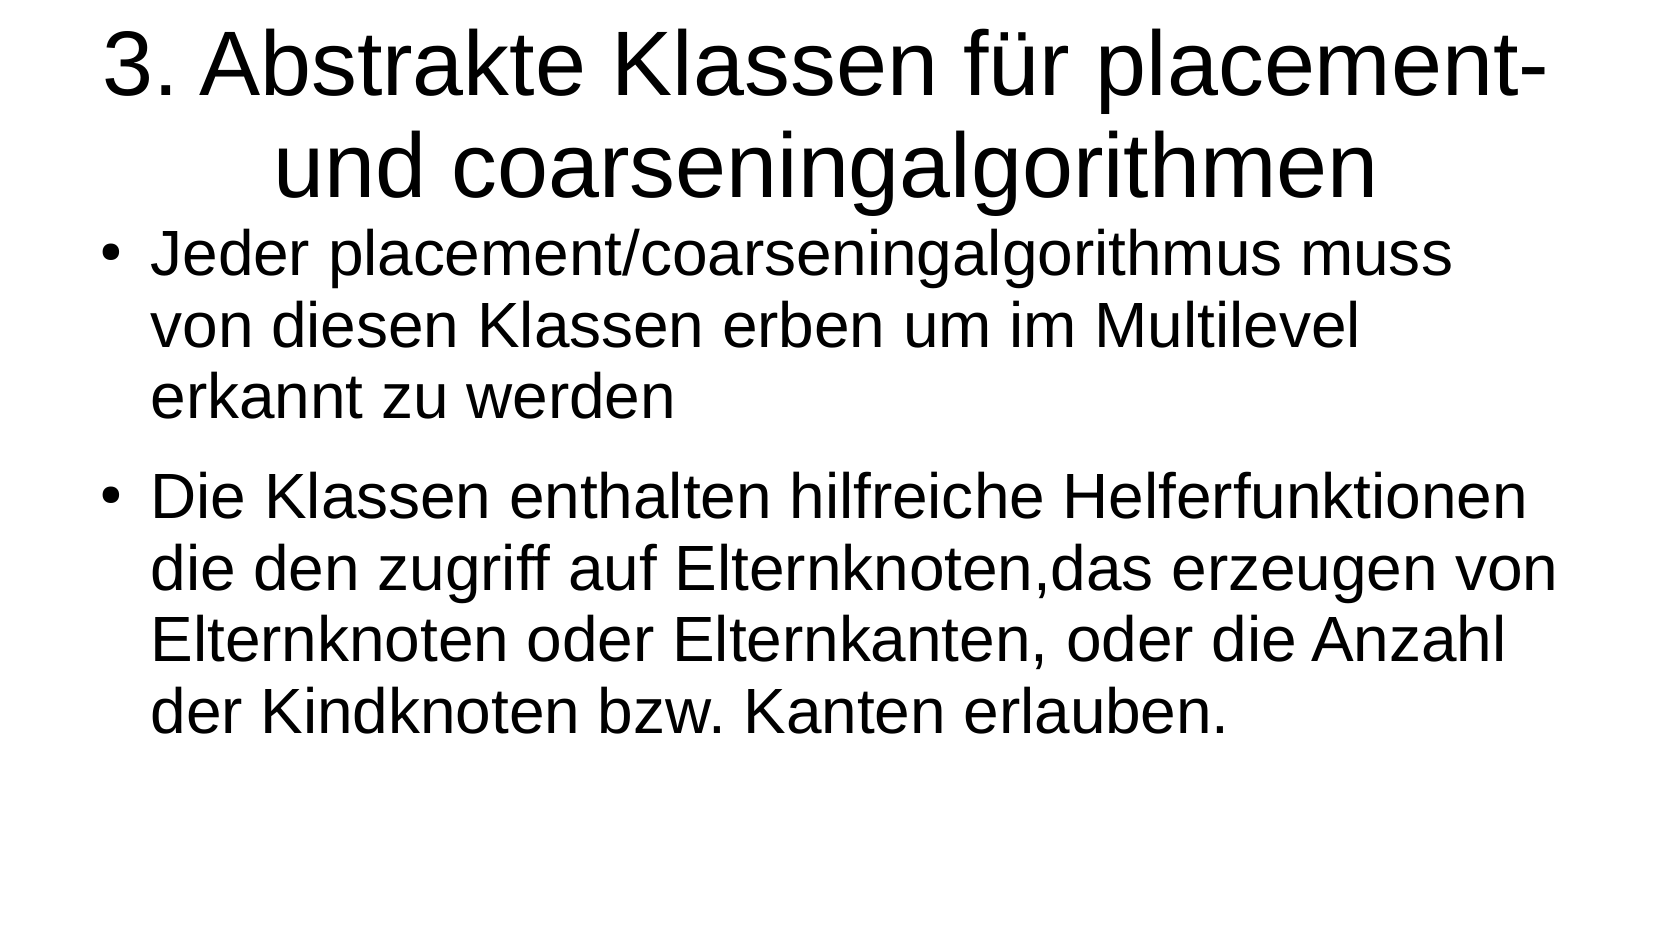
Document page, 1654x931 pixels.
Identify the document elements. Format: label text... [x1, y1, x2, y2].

list Jeder placement/coarseningalgorithmus muss von diesen Klassen erben um im Multilevel erkannt zu werden Die Klassen enthalten hilfreiche Helferfunktionen die den zugriff auf Elternknoten,das erzeugen von Elternknoten oder Elternkanten, oder die Anzahl der Kindknoten bzw. Kanten erlauben. [82, 217, 1571, 758]
title 3. Abstrakte Klassen für placement- und coarseningalgorithmen [82, 12, 1571, 217]
